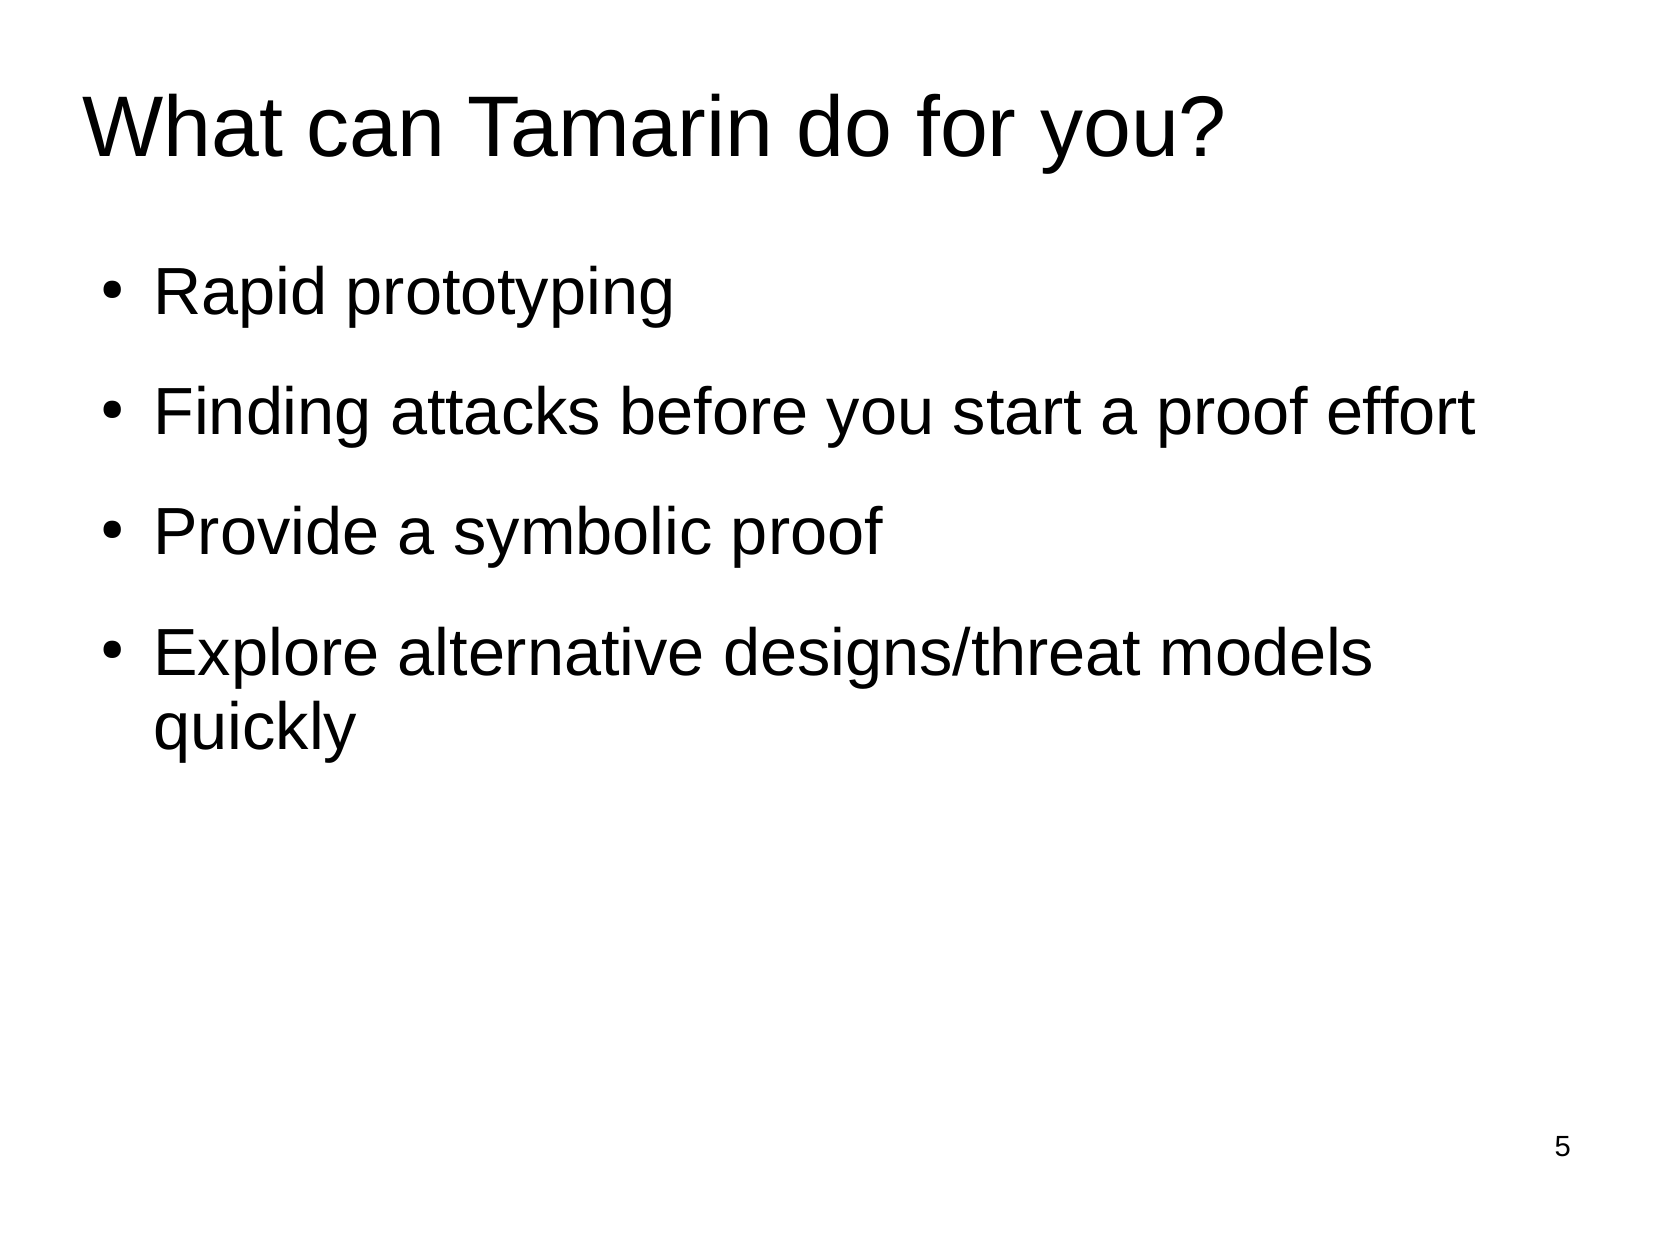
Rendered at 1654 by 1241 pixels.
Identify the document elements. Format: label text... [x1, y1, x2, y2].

title What can Tamarin do for you? [82, 49, 1571, 204]
list Rapid prototyping Finding attacks before you start a proof effort Provide a symbolic proof Explore alternative designs/threat models quickly [82, 253, 1571, 1118]
